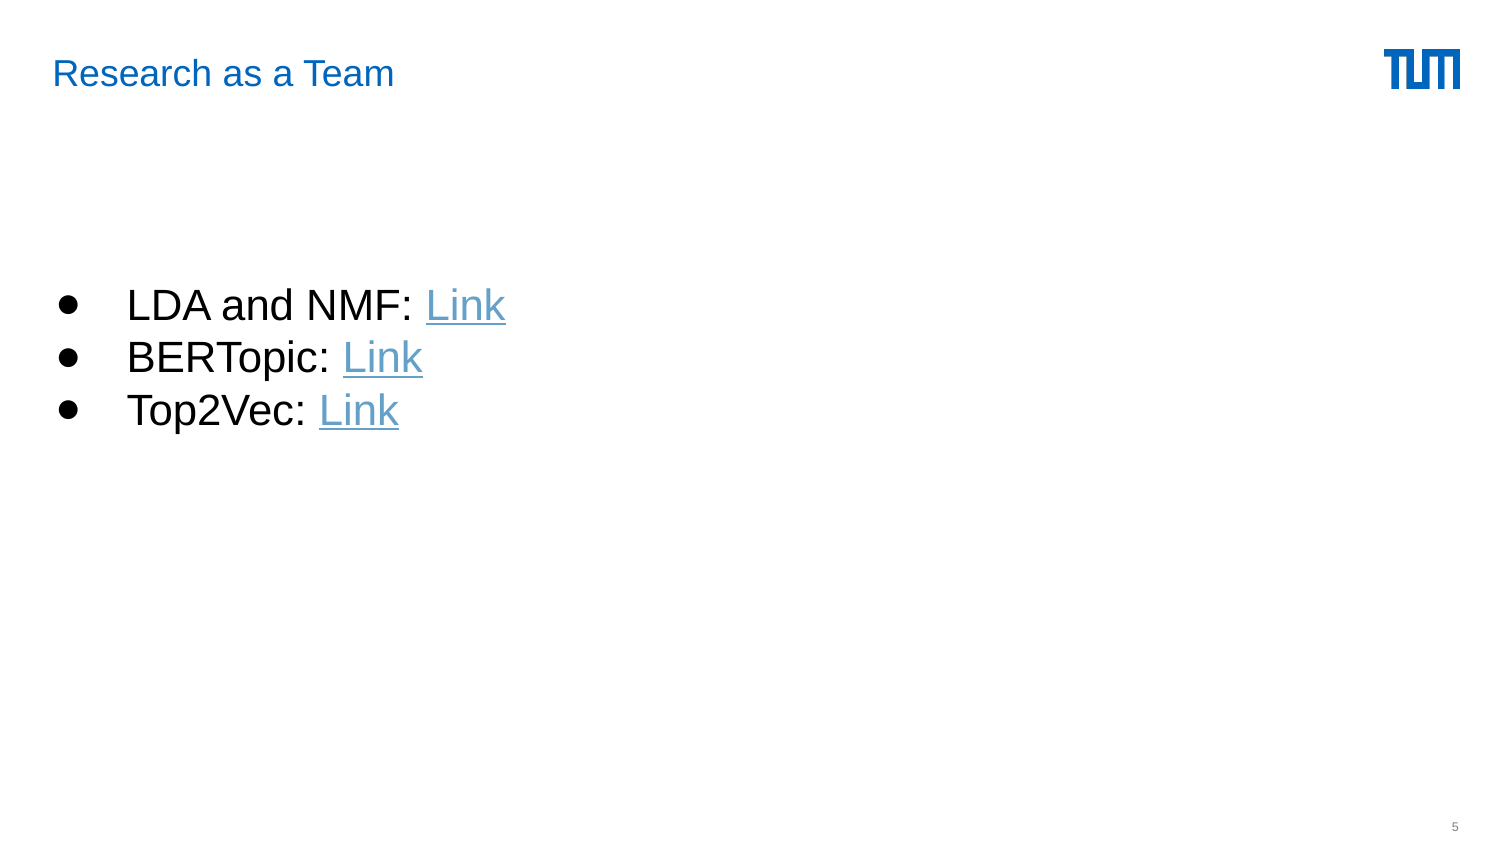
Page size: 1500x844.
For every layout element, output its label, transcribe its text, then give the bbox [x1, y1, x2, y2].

slide_number <number> [1417, 808, 1459, 844]
picture [1384, 49, 1460, 89]
title Research as a Team [41, 5, 1344, 95]
text_box LDA and NMF: Link BERTopic: Link Top2Vec: Link [24, 261, 571, 450]
